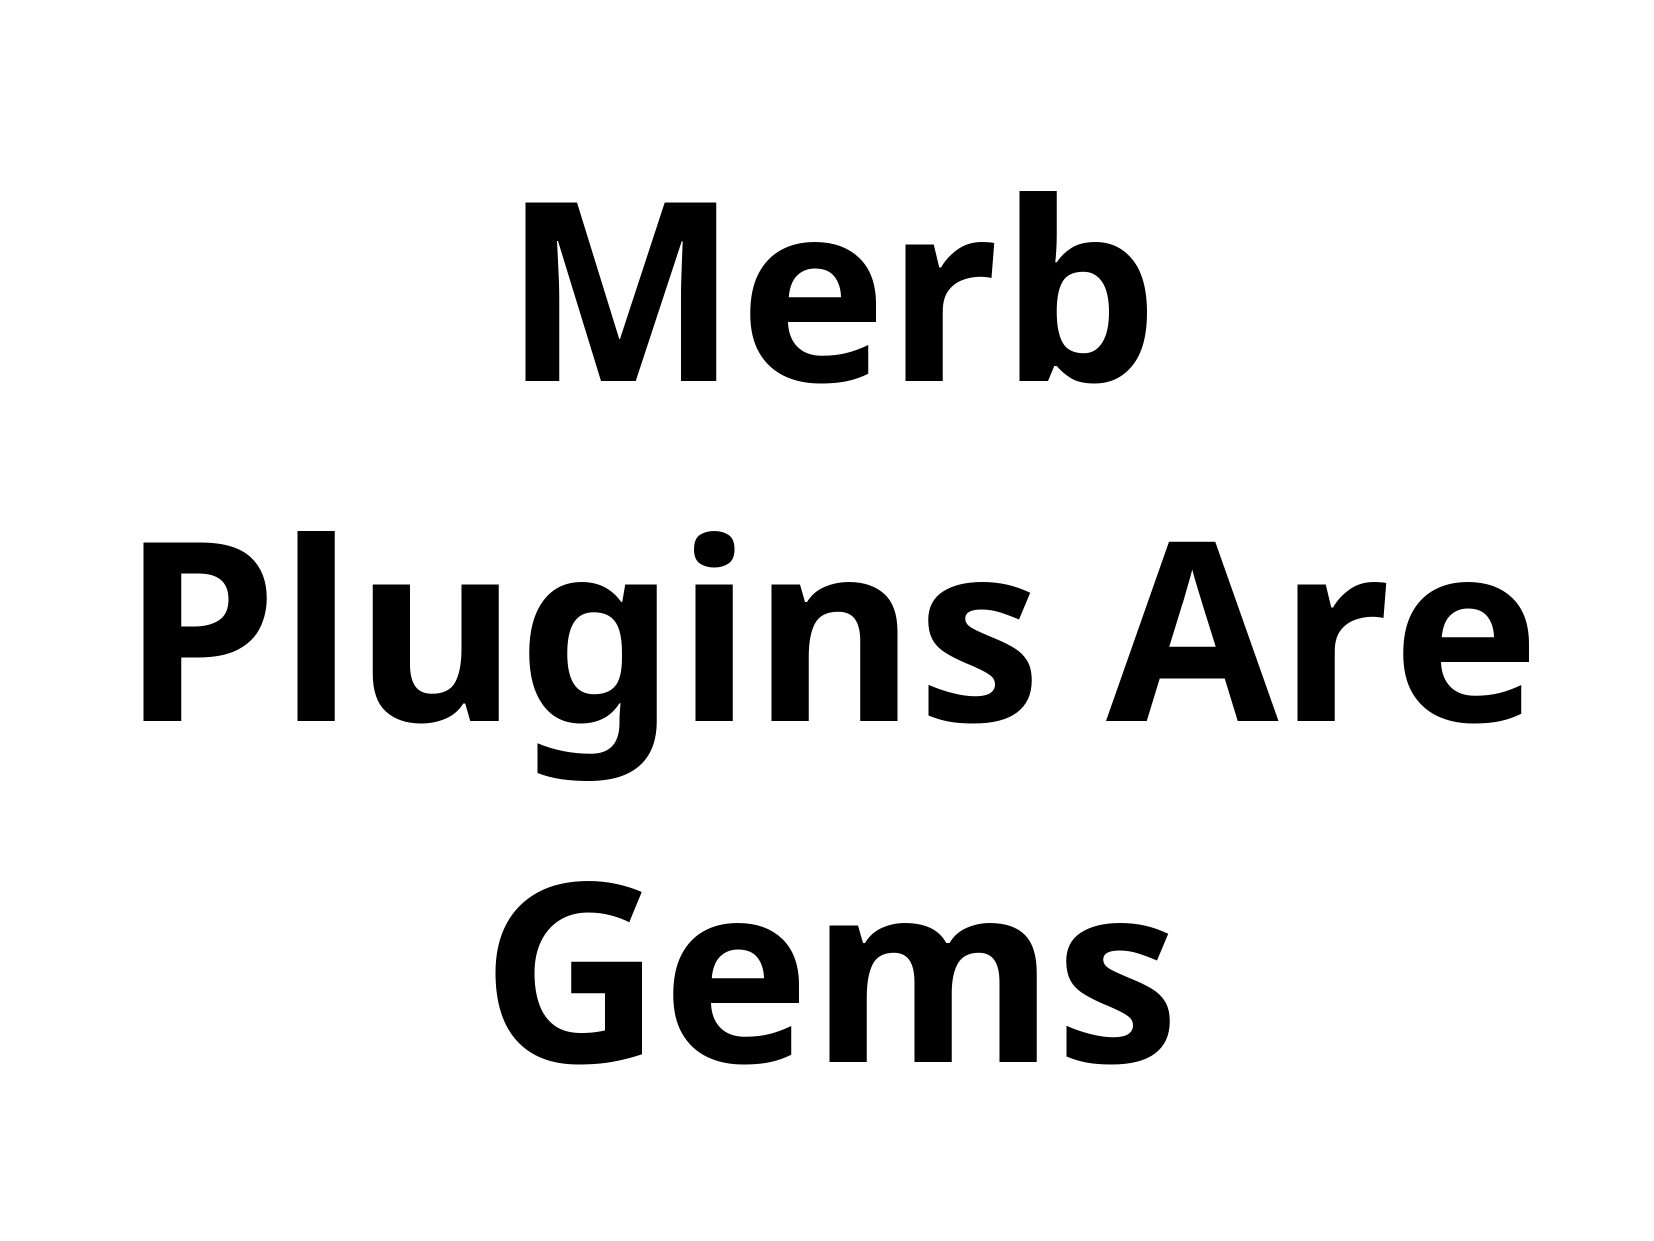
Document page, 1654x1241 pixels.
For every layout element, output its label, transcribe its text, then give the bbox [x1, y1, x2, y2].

title Merb Plugins Are Gems [87, 49, 1576, 1201]
